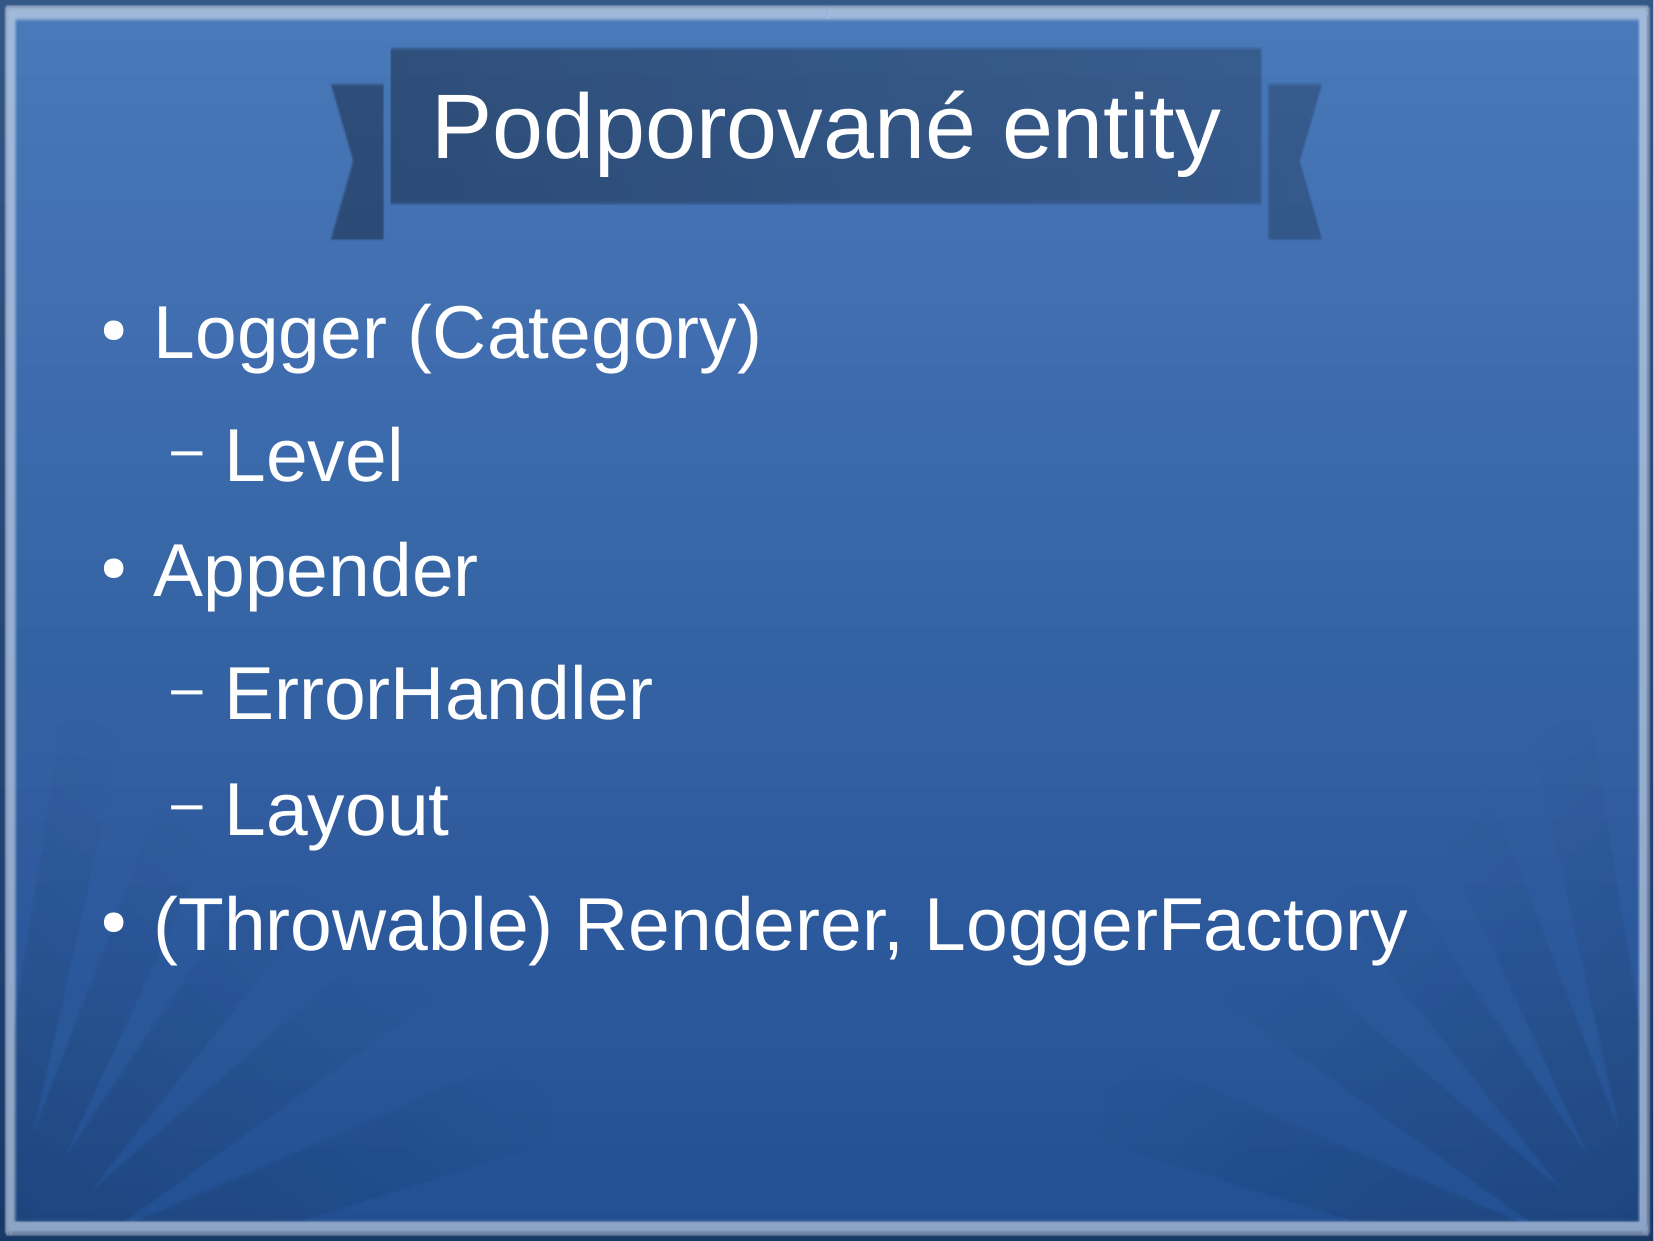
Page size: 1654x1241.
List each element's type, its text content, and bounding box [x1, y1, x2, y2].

list Logger (Category) Level Appender ErrorHandler Layout (Throwable) Renderer, LoggerFactory [82, 290, 1538, 1010]
title Podporované entity [389, 49, 1264, 205]
picture [0, 0, 1654, 1241]
